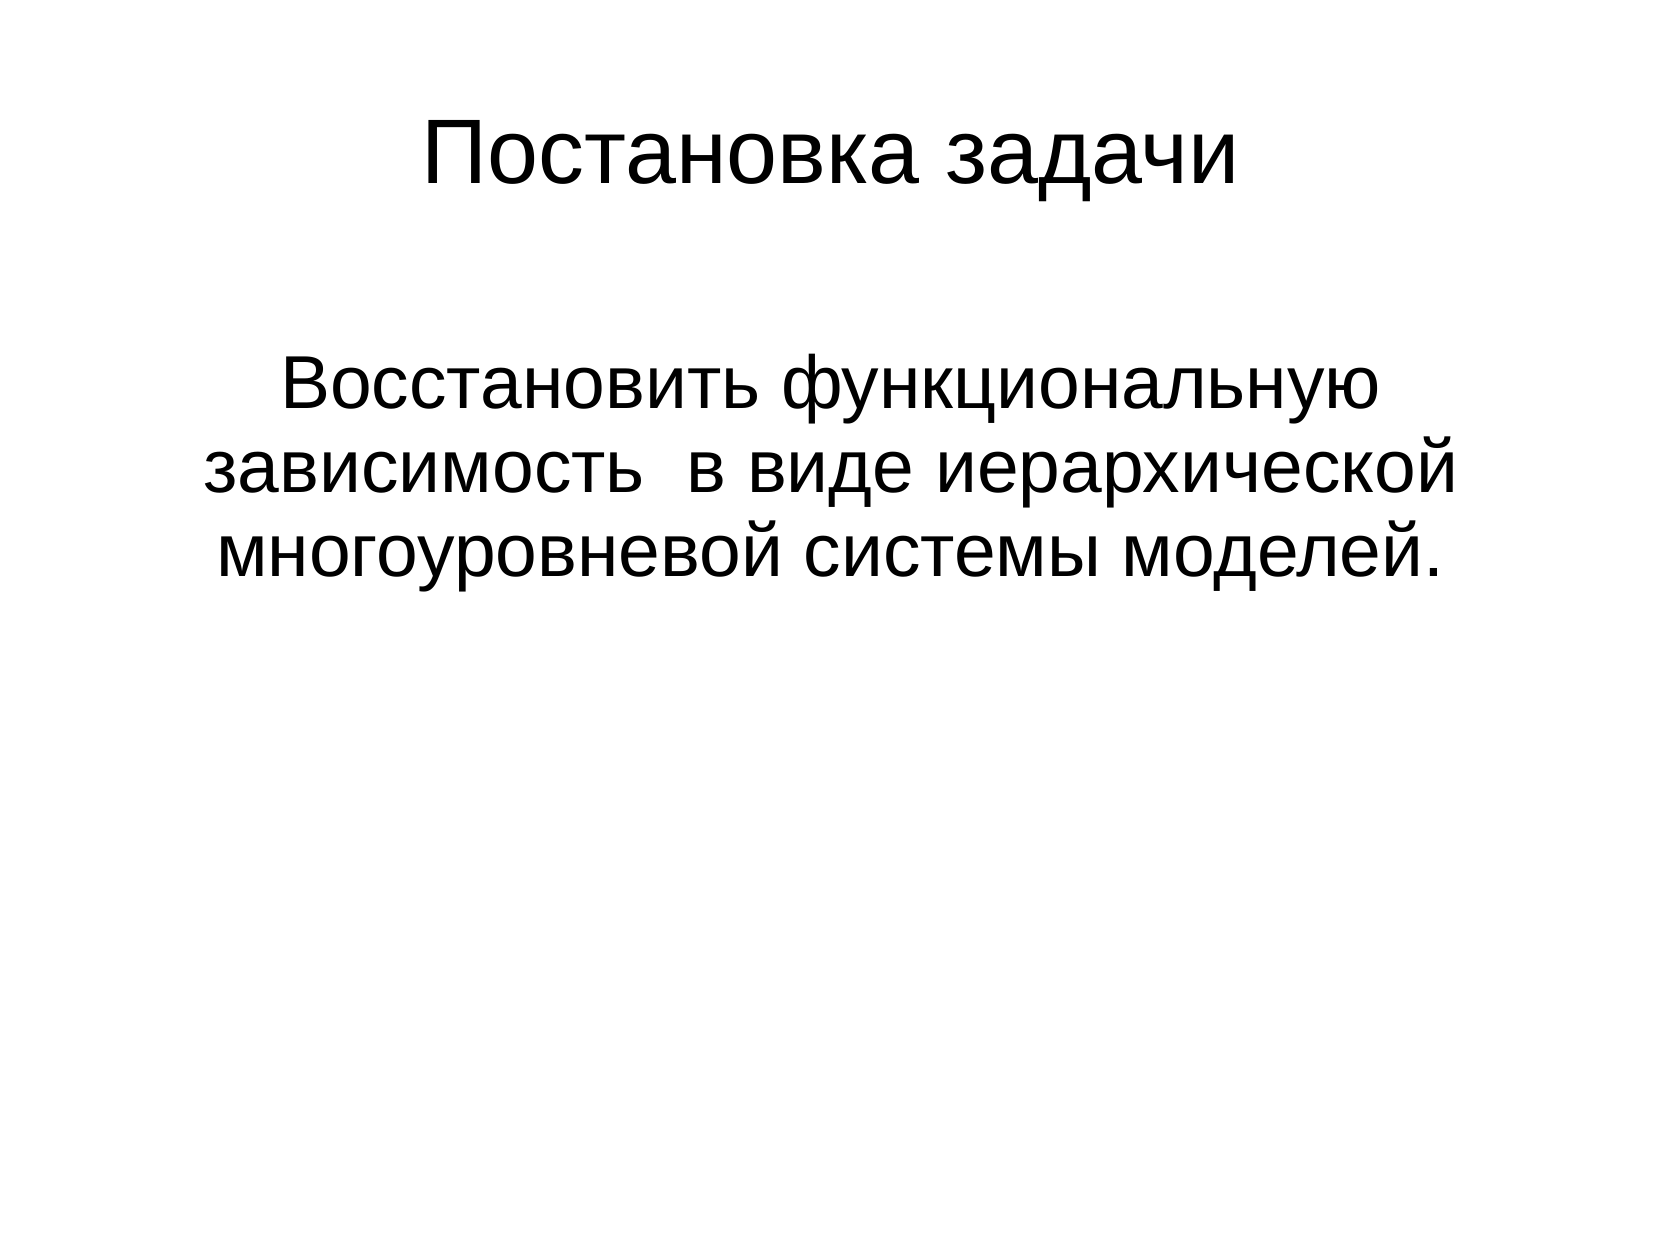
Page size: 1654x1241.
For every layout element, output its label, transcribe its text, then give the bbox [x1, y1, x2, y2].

title Восстановить функциональную зависимость в виде иерархической многоуровневой системы моделей. [86, 340, 1576, 593]
title Постановка задачи [86, 47, 1576, 256]
